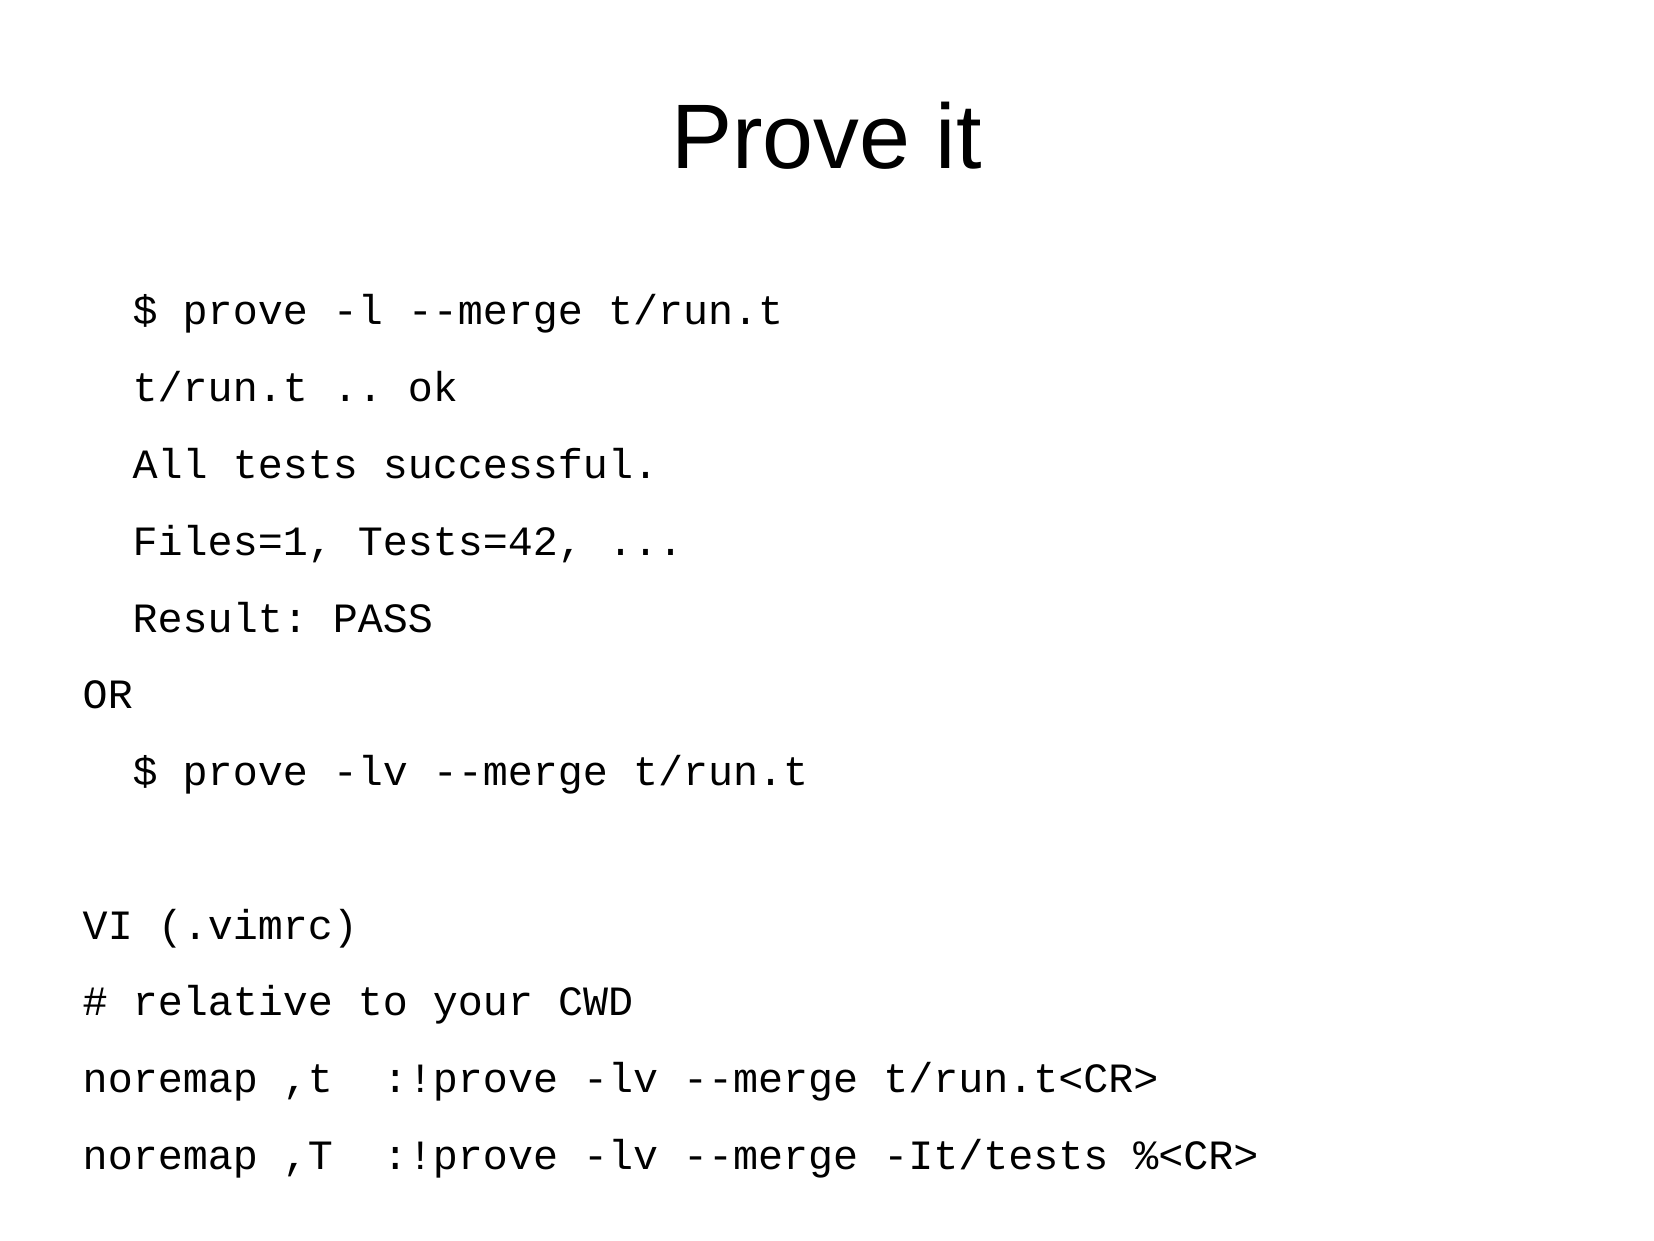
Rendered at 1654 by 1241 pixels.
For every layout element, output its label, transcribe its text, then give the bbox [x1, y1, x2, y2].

title Prove it [82, 49, 1571, 226]
list $ prove -l --merge t/run.t t/run.t .. ok All tests successful. Files=1, Tests=42, ... Result: PASS OR $ prove -lv --merge t/run.t VI (.vimrc) # relative to your CWD noremap ,t :!prove -lv --merge t/run.t<CR> noremap ,T :!prove -lv --merge -It/tests %<CR> [82, 290, 1571, 1186]
